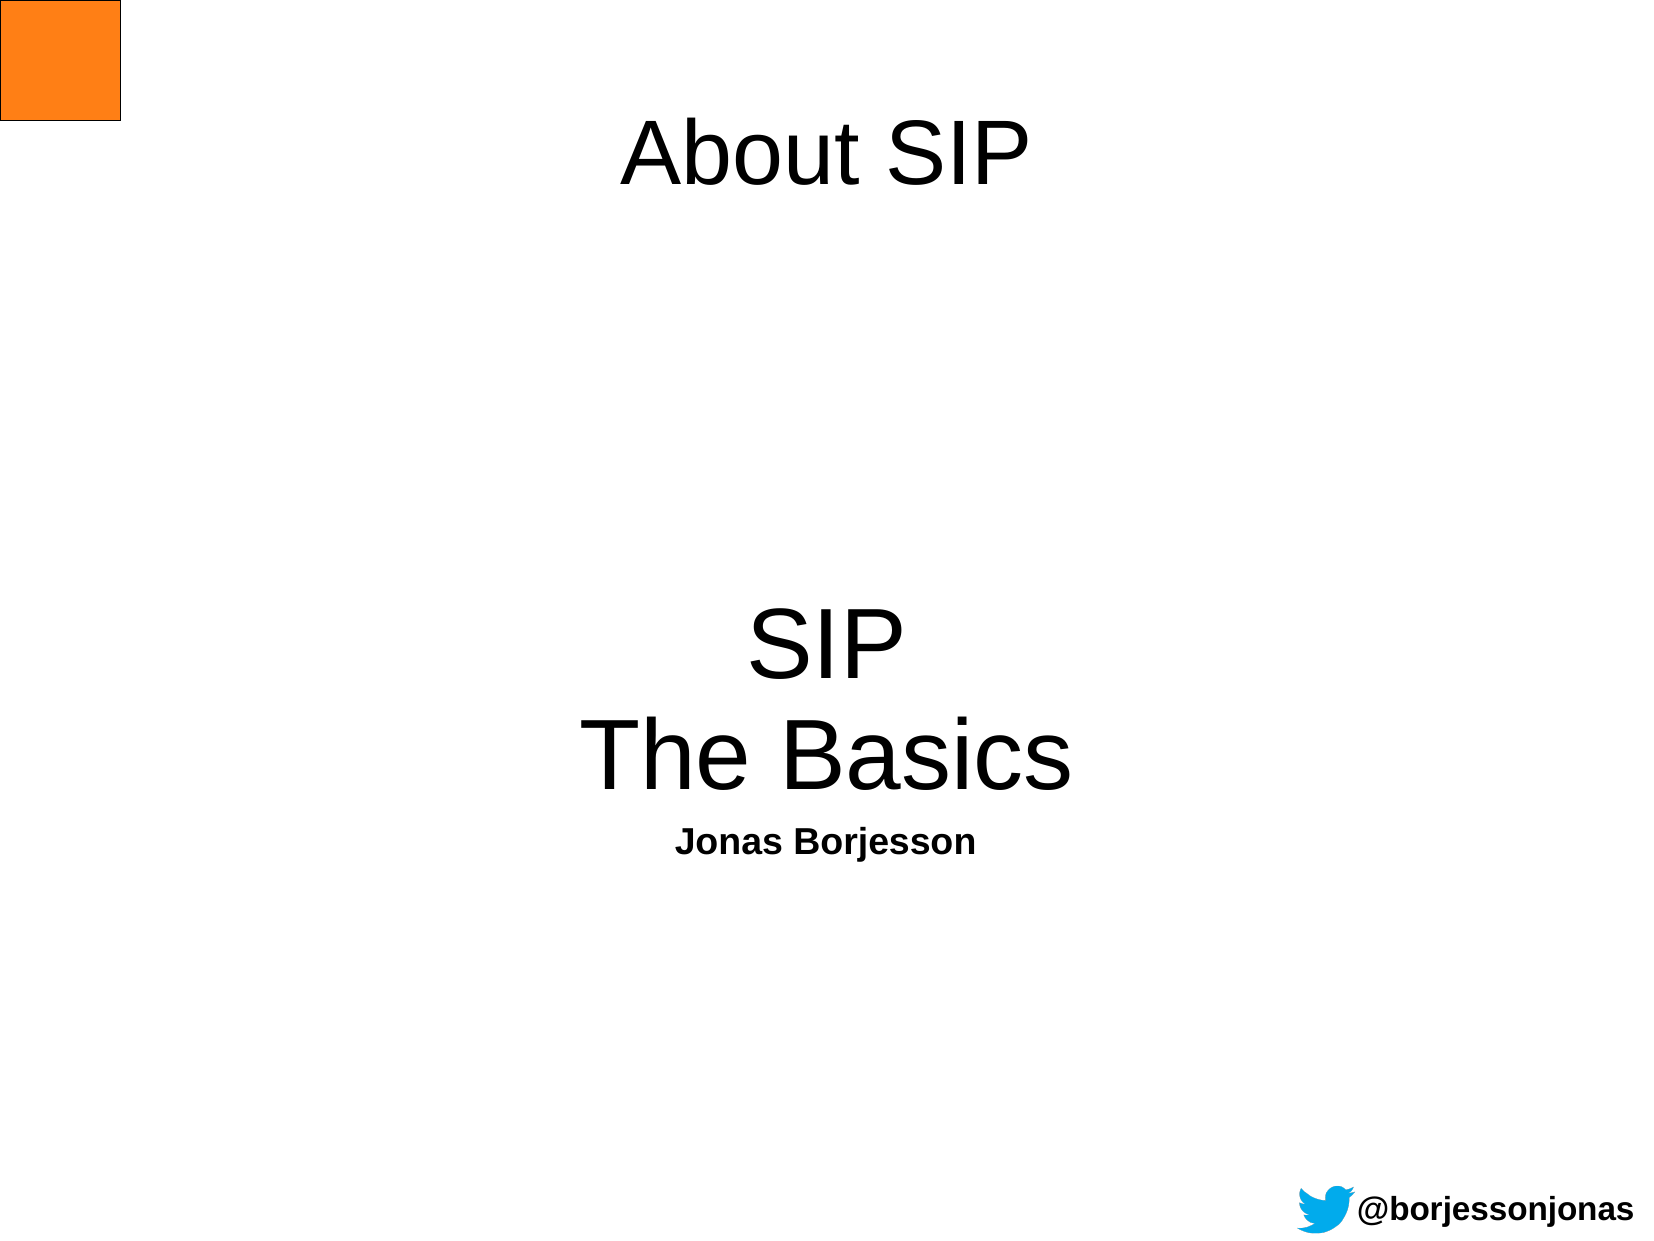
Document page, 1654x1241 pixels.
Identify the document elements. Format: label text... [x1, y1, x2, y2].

text_box Jonas Borjesson [660, 813, 992, 871]
title About SIP [82, 49, 1571, 257]
subtitle SIP The Basics [82, 290, 1571, 1109]
picture [1277, 1160, 1375, 1241]
